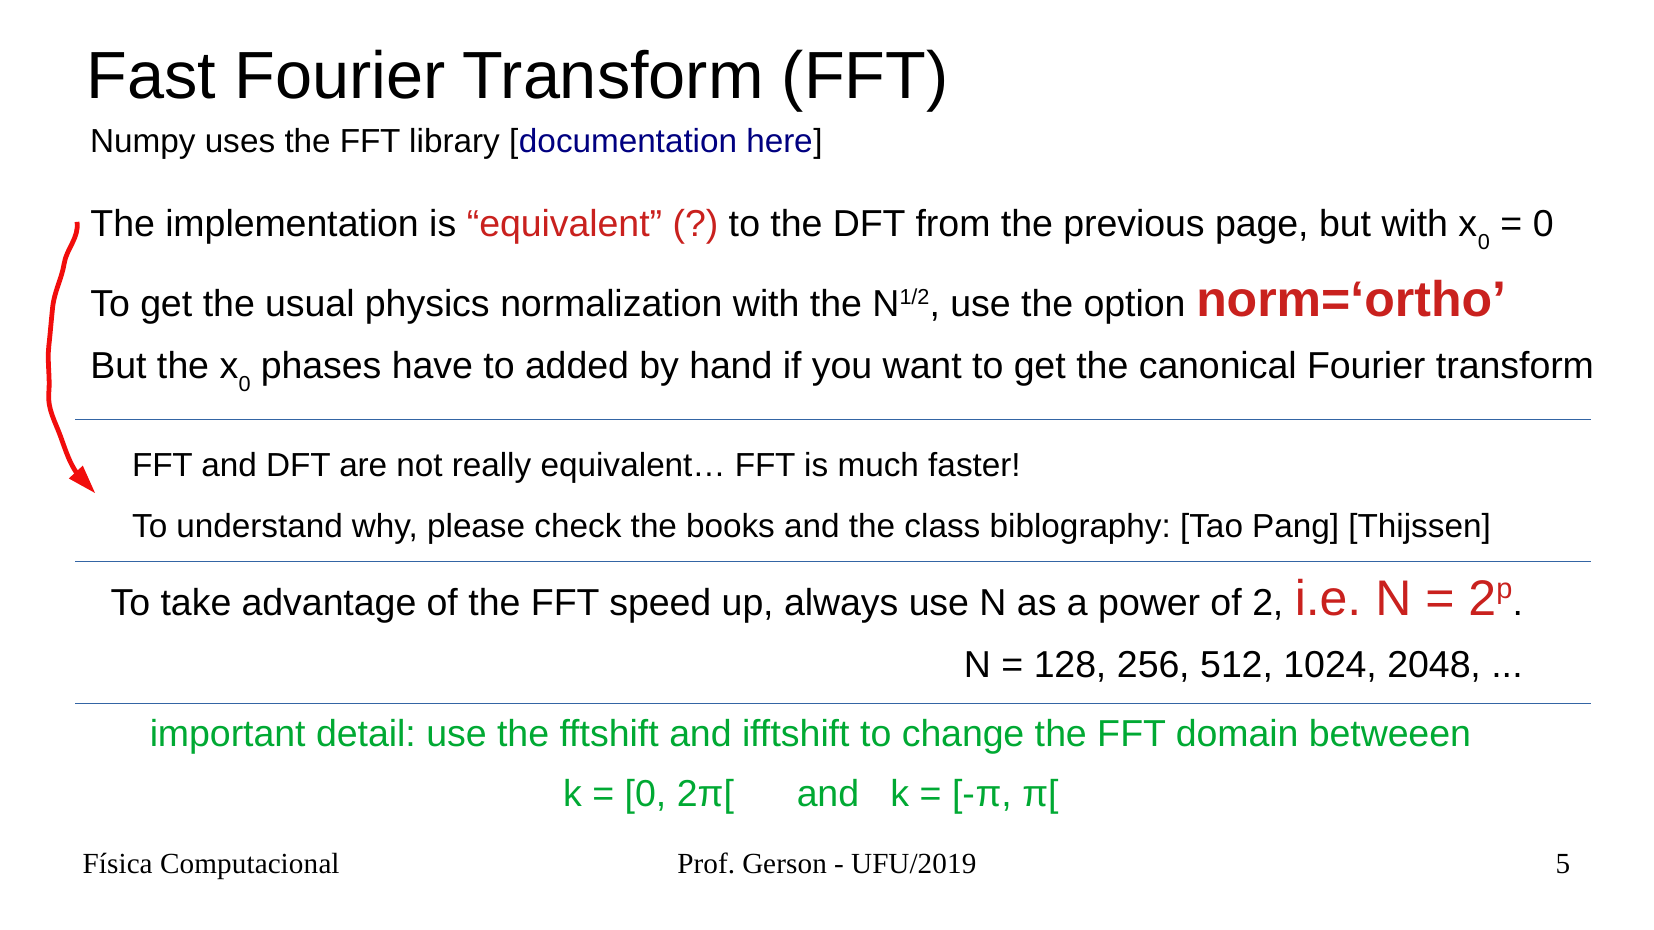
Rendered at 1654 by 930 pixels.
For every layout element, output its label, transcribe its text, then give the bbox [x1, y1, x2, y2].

text_box important detail: use the fftshift and ifftshift to change the FFT domain betweeen k = [0, 2π[ and k = [-π, π[ [135, 705, 1486, 822]
text_box Fast Fourier Transform (FFT) [71, 31, 1203, 124]
text_box Numpy uses the FFT library [documentation here] [75, 115, 838, 167]
text_box FFT and DFT are not really equivalent… FFT is much faster! To understand why, please check the books and the class biblography: [Tao Pang] [Thijssen] [117, 439, 1508, 552]
text_box The implementation is “equivalent” (?) to the DFT from the previous page, but with x0 = 0 To get the usual physics normalization with the N1/2, use the option norm=‘ortho’ But the x0 phases have to added by hand if you want to get the canonical Fourier transform [75, 195, 1610, 404]
text_box To take advantage of the FFT speed up, always use N as a power of 2, i.e. N = 2p. N = 128, 256, 512, 1024, 2048, ... [95, 562, 1538, 693]
